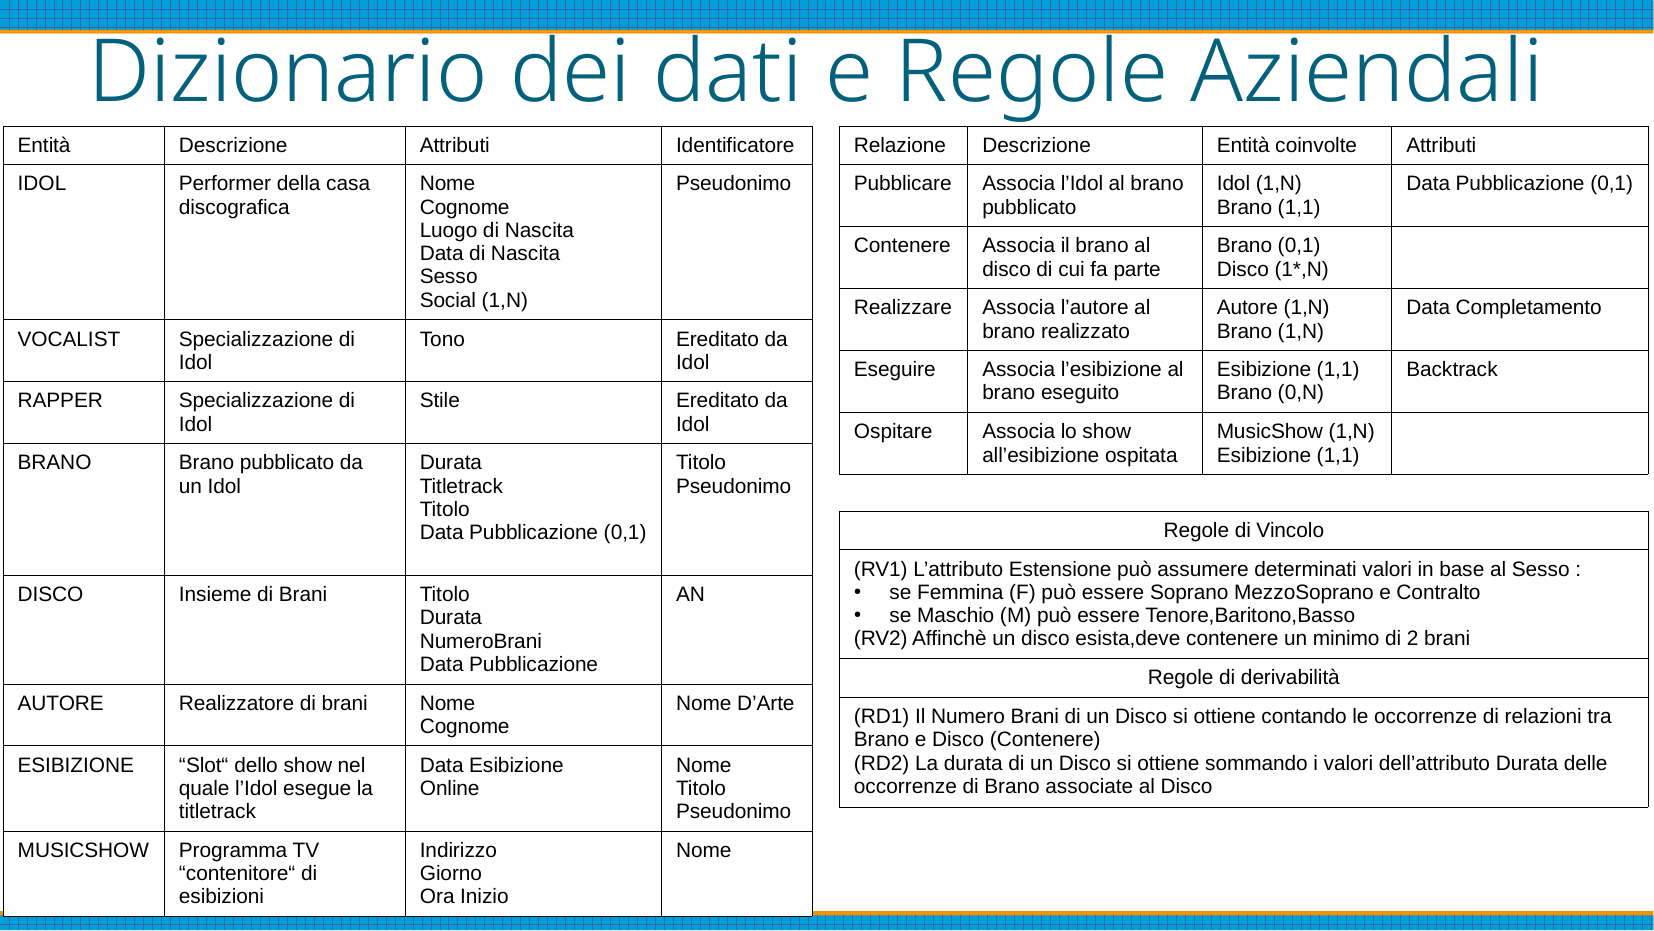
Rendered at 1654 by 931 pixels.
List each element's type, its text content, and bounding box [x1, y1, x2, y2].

table_cell AN [662, 576, 812, 684]
table_cell (RV1) L’attributo Estensione può assumere determinati valori in base al Sesso : se Femmina (F) può essere Soprano MezzoSoprano e Contralto se Maschio (M) può essere Tenore,Baritono,Basso (RV2) Affinchè un disco esista,deve contenere un minimo di 2 brani [840, 550, 1648, 658]
table_cell Idol (1,N) Brano (1,1) [1203, 165, 1391, 226]
table_cell Insieme di Brani [165, 576, 405, 684]
table_cell Nome Cognome [406, 685, 661, 745]
table_cell DISCO [4, 576, 164, 684]
table_cell Pseudonimo [662, 165, 812, 319]
table_cell Programma TV “contenitore“ di esibizioni [165, 832, 405, 916]
table_cell Specializzazione di Idol [165, 382, 405, 443]
table_header Descrizione [968, 127, 1202, 164]
table_cell Nome Titolo Pseudonimo [662, 746, 812, 831]
table_cell Nome Cognome Luogo di Nascita Data di Nascita Sesso Social (1,N) [406, 165, 661, 319]
table_cell RAPPER [4, 382, 164, 443]
table_cell MUSICSHOW [4, 832, 164, 916]
table_cell Ereditato da Idol [662, 320, 812, 381]
table_cell [1392, 227, 1648, 288]
table_cell Regole di derivabilità [840, 659, 1648, 697]
table_cell Brano pubblicato da un Idol [165, 444, 405, 575]
table_cell Brano (0,1) Disco (1*,N) [1203, 227, 1391, 288]
table_header Entità coinvolte [1203, 127, 1391, 164]
table_cell “Slot“ dello show nel quale l’Idol esegue la titletrack [165, 746, 405, 831]
table_cell Performer della casa discografica [165, 165, 405, 319]
table_cell Pubblicare [840, 165, 967, 226]
table_cell Data Completamento [1392, 289, 1648, 350]
table_cell Titolo Durata NumeroBrani Data Pubblicazione [406, 576, 661, 684]
table_cell AUTORE [4, 685, 164, 745]
table_header Identificatore [662, 127, 812, 164]
table_cell VOCALIST [4, 320, 164, 381]
table_cell Stile [406, 382, 661, 443]
table_cell Durata Titletrack Titolo Data Pubblicazione (0,1) [406, 444, 661, 575]
table_cell Tono [406, 320, 661, 381]
table_cell ESIBIZIONE [4, 746, 164, 831]
title Dizionario dei dati e Regole Aziendali [88, 0, 1565, 142]
table_cell Backtrack [1392, 351, 1648, 412]
table_cell Realizzare [840, 289, 967, 350]
table_cell Data Esibizione Online [406, 746, 661, 831]
table_cell Nome D’Arte [662, 685, 812, 745]
table_cell Esibizione (1,1) Brano (0,N) [1203, 351, 1391, 412]
table_cell Titolo Pseudonimo [662, 444, 812, 575]
table_header Attributi [1392, 127, 1648, 164]
table_cell Data Pubblicazione (0,1) [1392, 165, 1648, 226]
table_cell MusicShow (1,N) Esibizione (1,1) [1203, 413, 1391, 474]
table_header Descrizione [165, 127, 405, 164]
table_header Attributi [406, 127, 661, 164]
table_header Regole di Vincolo [840, 512, 1648, 549]
table_header Entità [4, 127, 164, 164]
table_cell Ospitare [840, 413, 967, 474]
table_cell BRANO [4, 444, 164, 575]
table_cell Associa il brano al disco di cui fa parte [968, 227, 1202, 288]
table_cell (RD1) Il Numero Brani di un Disco si ottiene contando le occorrenze di relazioni tra Brano e Disco (Contenere) (RD2) La durata di un Disco si ottiene sommando i valori dell’attributo Durata delle occorrenze di Brano associate al Disco [840, 698, 1648, 807]
table_cell Autore (1,N) Brano (1,N) [1203, 289, 1391, 350]
table_cell Associa lo show all’esibizione ospitata [968, 413, 1202, 474]
table_cell Associa l’Idol al brano pubblicato [968, 165, 1202, 226]
table_cell Nome [662, 832, 812, 916]
table_cell Associa l’autore al brano realizzato [968, 289, 1202, 350]
table_cell Associa l’esibizione al brano eseguito [968, 351, 1202, 412]
table_cell Realizzatore di brani [165, 685, 405, 745]
table_cell IDOL [4, 165, 164, 319]
table_cell Eseguire [840, 351, 967, 412]
table_header Relazione [840, 127, 967, 164]
table_cell [1392, 413, 1648, 474]
table_cell Indirizzo Giorno Ora Inizio [406, 832, 661, 916]
table_cell Contenere [840, 227, 967, 288]
table_cell Ereditato da Idol [662, 382, 812, 443]
table_cell Specializzazione di Idol [165, 320, 405, 381]
